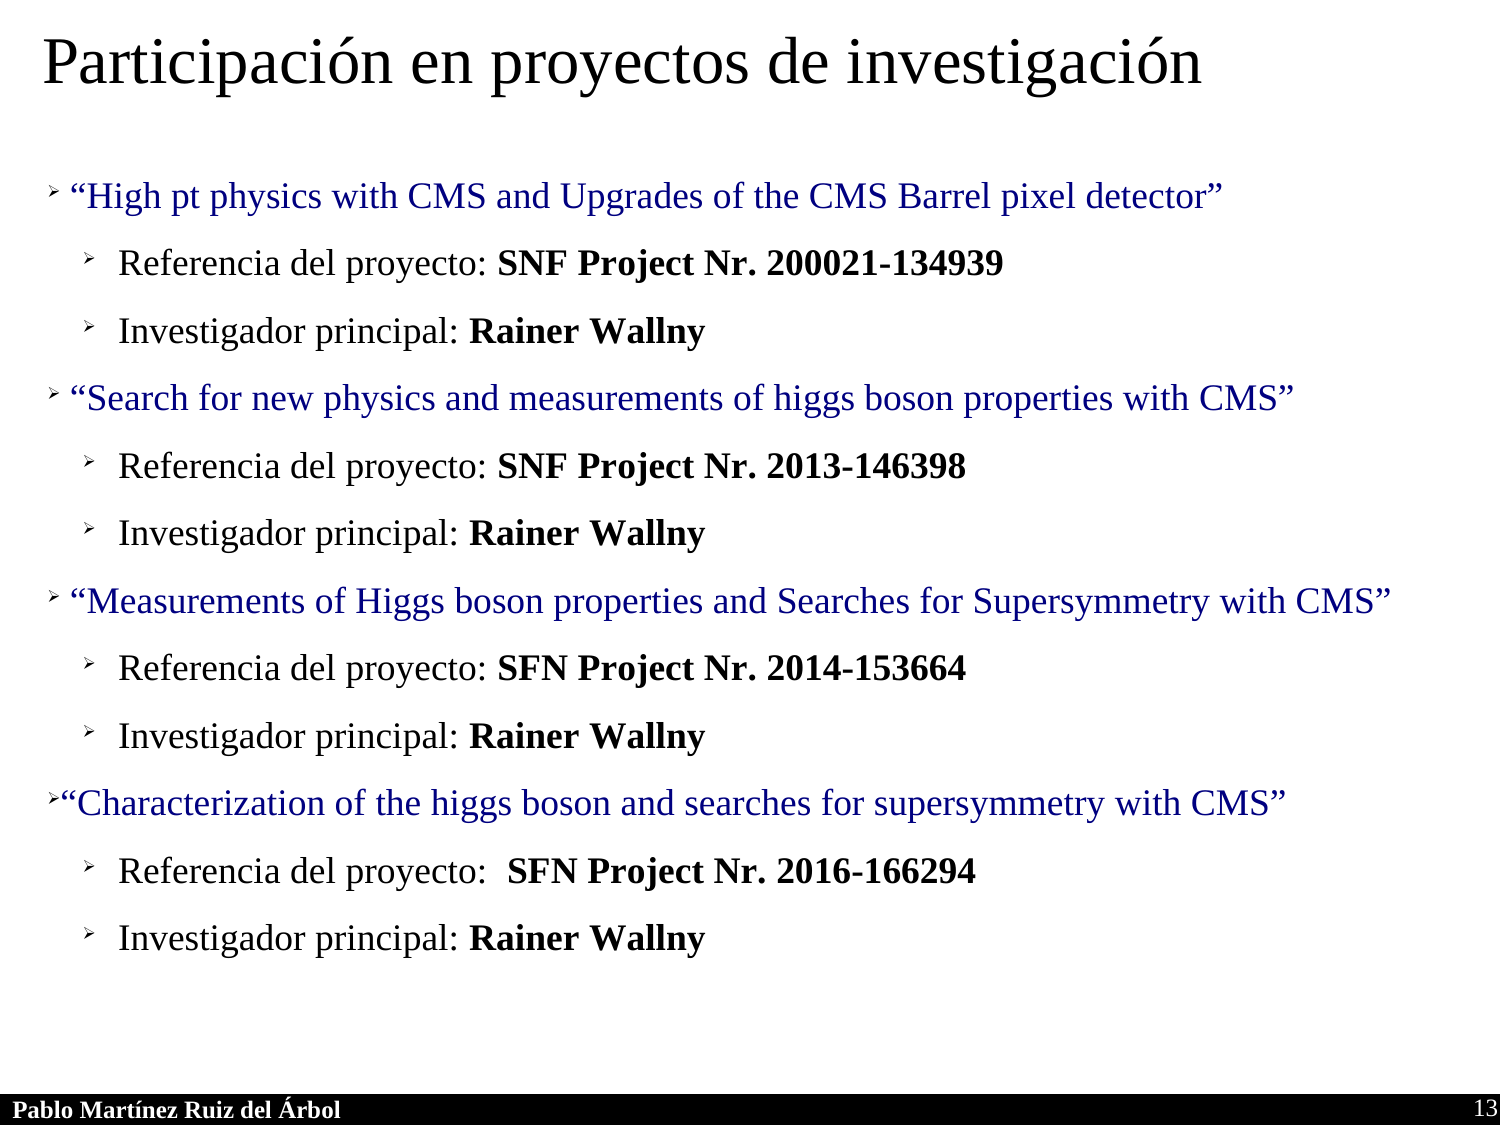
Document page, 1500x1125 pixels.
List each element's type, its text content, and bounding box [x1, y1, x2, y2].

text_box “High pt physics with CMS and Upgrades of the CMS Barrel pixel detector” Referencia del proyecto: SNF Project Nr. 200021-134939 Investigador principal: Rainer Wallny “Search for new physics and measurements of higgs boson properties with CMS” Referencia del proyecto: SNF Project Nr. 2013-146398 Investigador principal: Rainer Wallny “Measurements of Higgs boson properties and Searches for Supersymmetry with CMS” Referencia del proyecto: SFN Project Nr. 2014-153664 Investigador principal: Rainer Wallny “Characterization of the higgs boson and searches for supersymmetry with CMS” Referencia del proyecto: SFN Project Nr. 2016-166294 Investigador principal: Rainer Wallny [27, 136, 1500, 991]
text_box Participación en proyectos de investigación [0, 8, 1274, 116]
